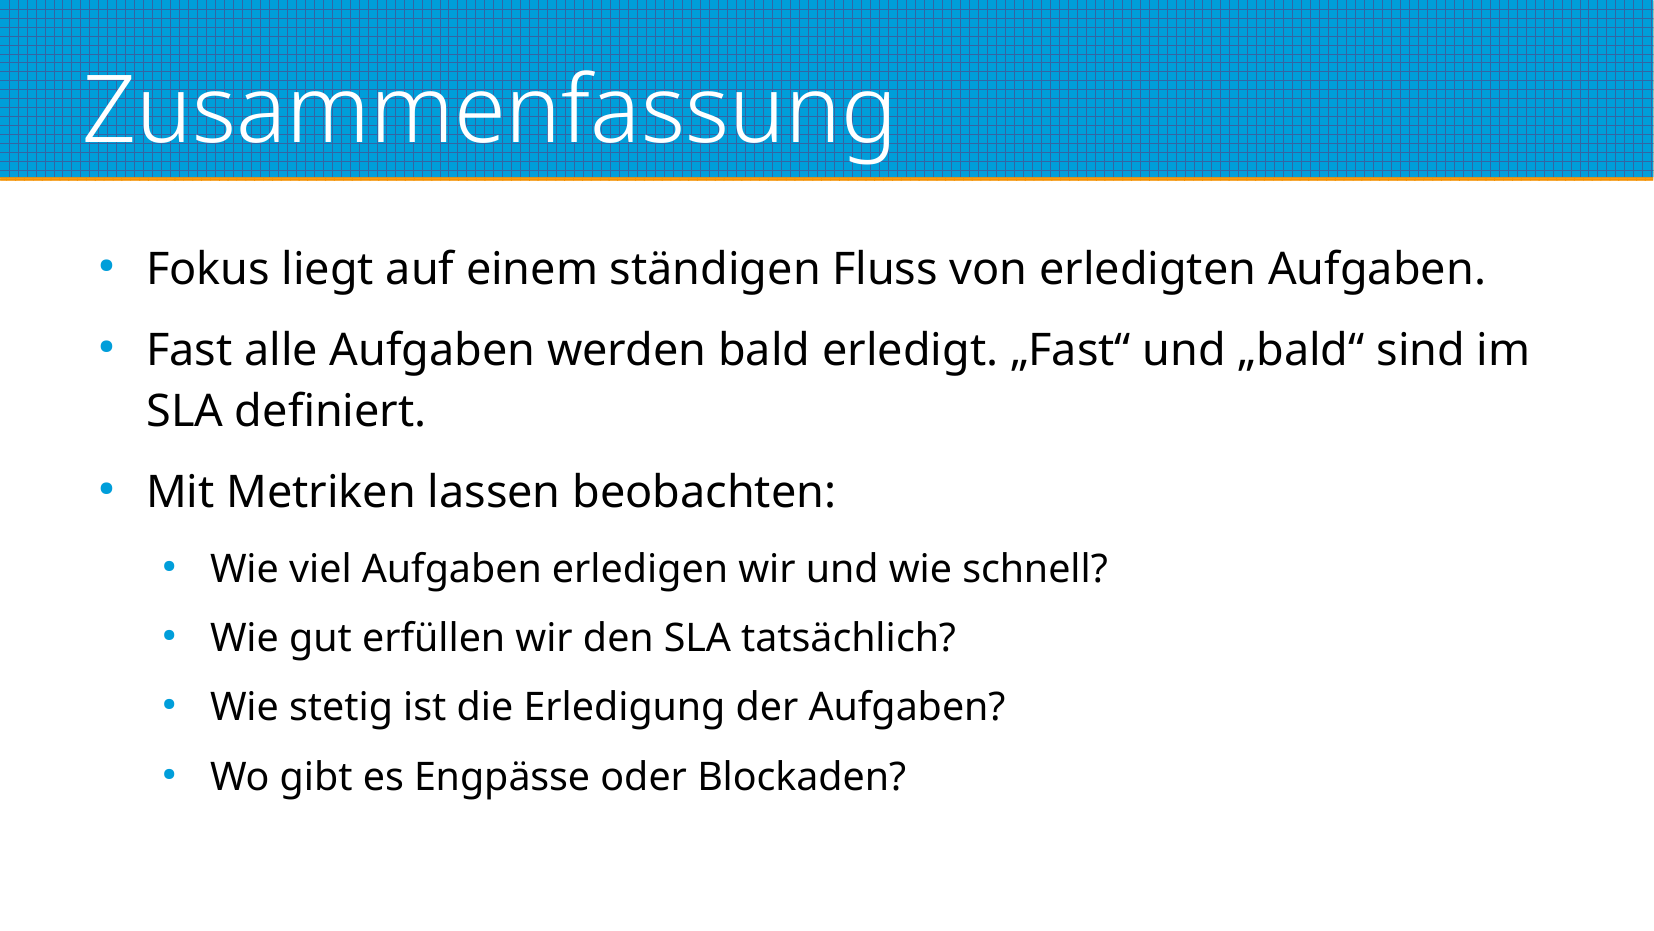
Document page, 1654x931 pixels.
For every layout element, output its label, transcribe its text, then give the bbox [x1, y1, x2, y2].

list Fokus liegt auf einem ständigen Fluss von erledigten Aufgaben. Fast alle Aufgaben werden bald erledigt. „Fast“ und „bald“ sind im SLA definiert. Mit Metriken lassen beobachten: Wie viel Aufgaben erledigen wir und wie schnell? Wie gut erfüllen wir den SLA tatsächlich? Wie stetig ist die Erledigung der Aufgaben? Wo gibt es Engpässe oder Blockaden? [82, 236, 1565, 811]
title Zusammenfassung [82, 14, 1571, 171]
